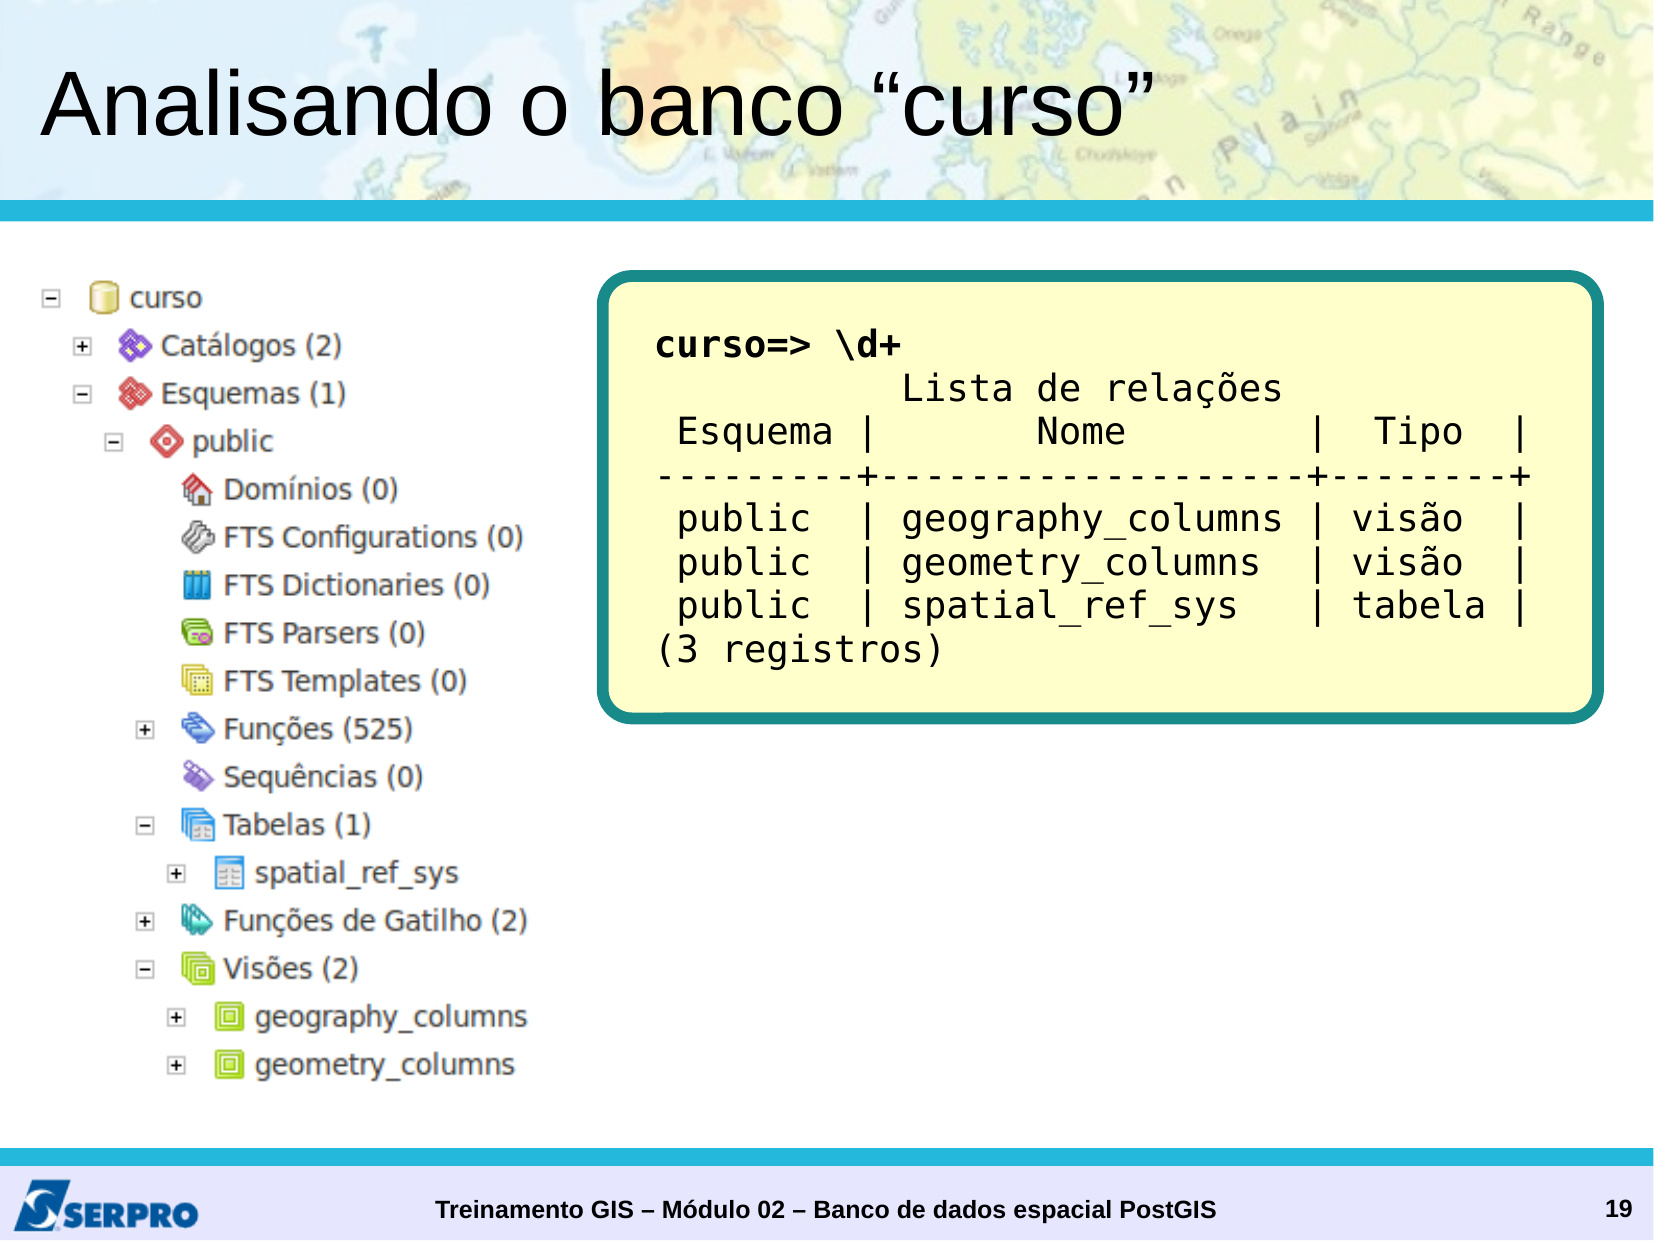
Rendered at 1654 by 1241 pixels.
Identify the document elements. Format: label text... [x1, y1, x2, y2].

title Analisando o banco “curso” [40, 49, 1614, 159]
text_box [602, 276, 1599, 719]
picture [10, 1177, 201, 1235]
picture [36, 273, 541, 1094]
text_box curso=> \d+ Lista de relações Esquema | Nome | Tipo | ---------+-------------------+--------+ public | geography_columns | visão | public | geometry_columns | visão | public | spatial_ref_sys | tabela | (3 registros) [639, 315, 1563, 679]
